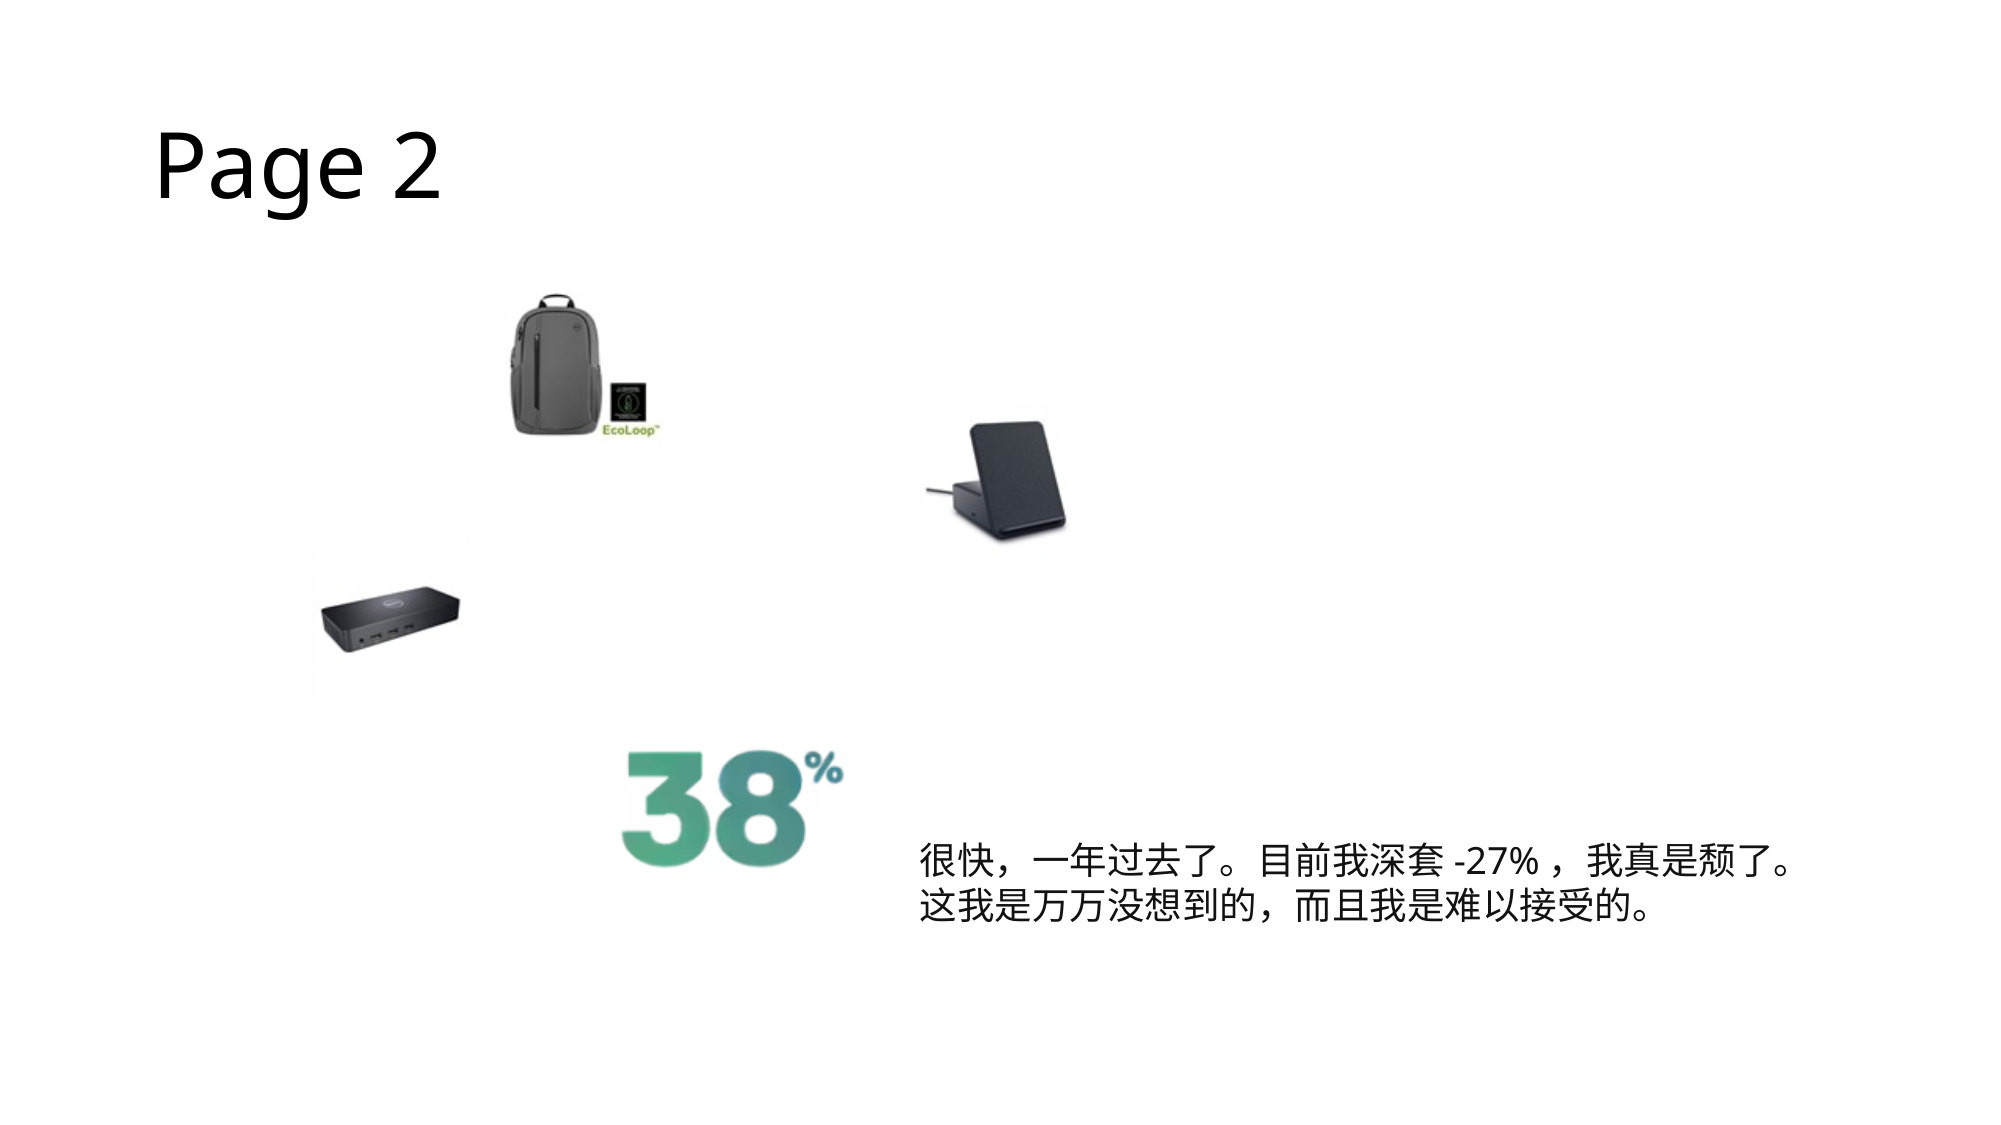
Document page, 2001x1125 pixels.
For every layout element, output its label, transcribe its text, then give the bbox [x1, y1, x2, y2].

picture [312, 538, 470, 695]
picture [618, 728, 853, 883]
picture [921, 406, 1079, 563]
title Page 2 [137, 59, 1863, 278]
picture [505, 292, 662, 449]
text_box 很快，一年过去了。目前我深套-27%，我真是颓了。这我是万万没想到的，而且我是难以接受的。 [904, 829, 1863, 936]
